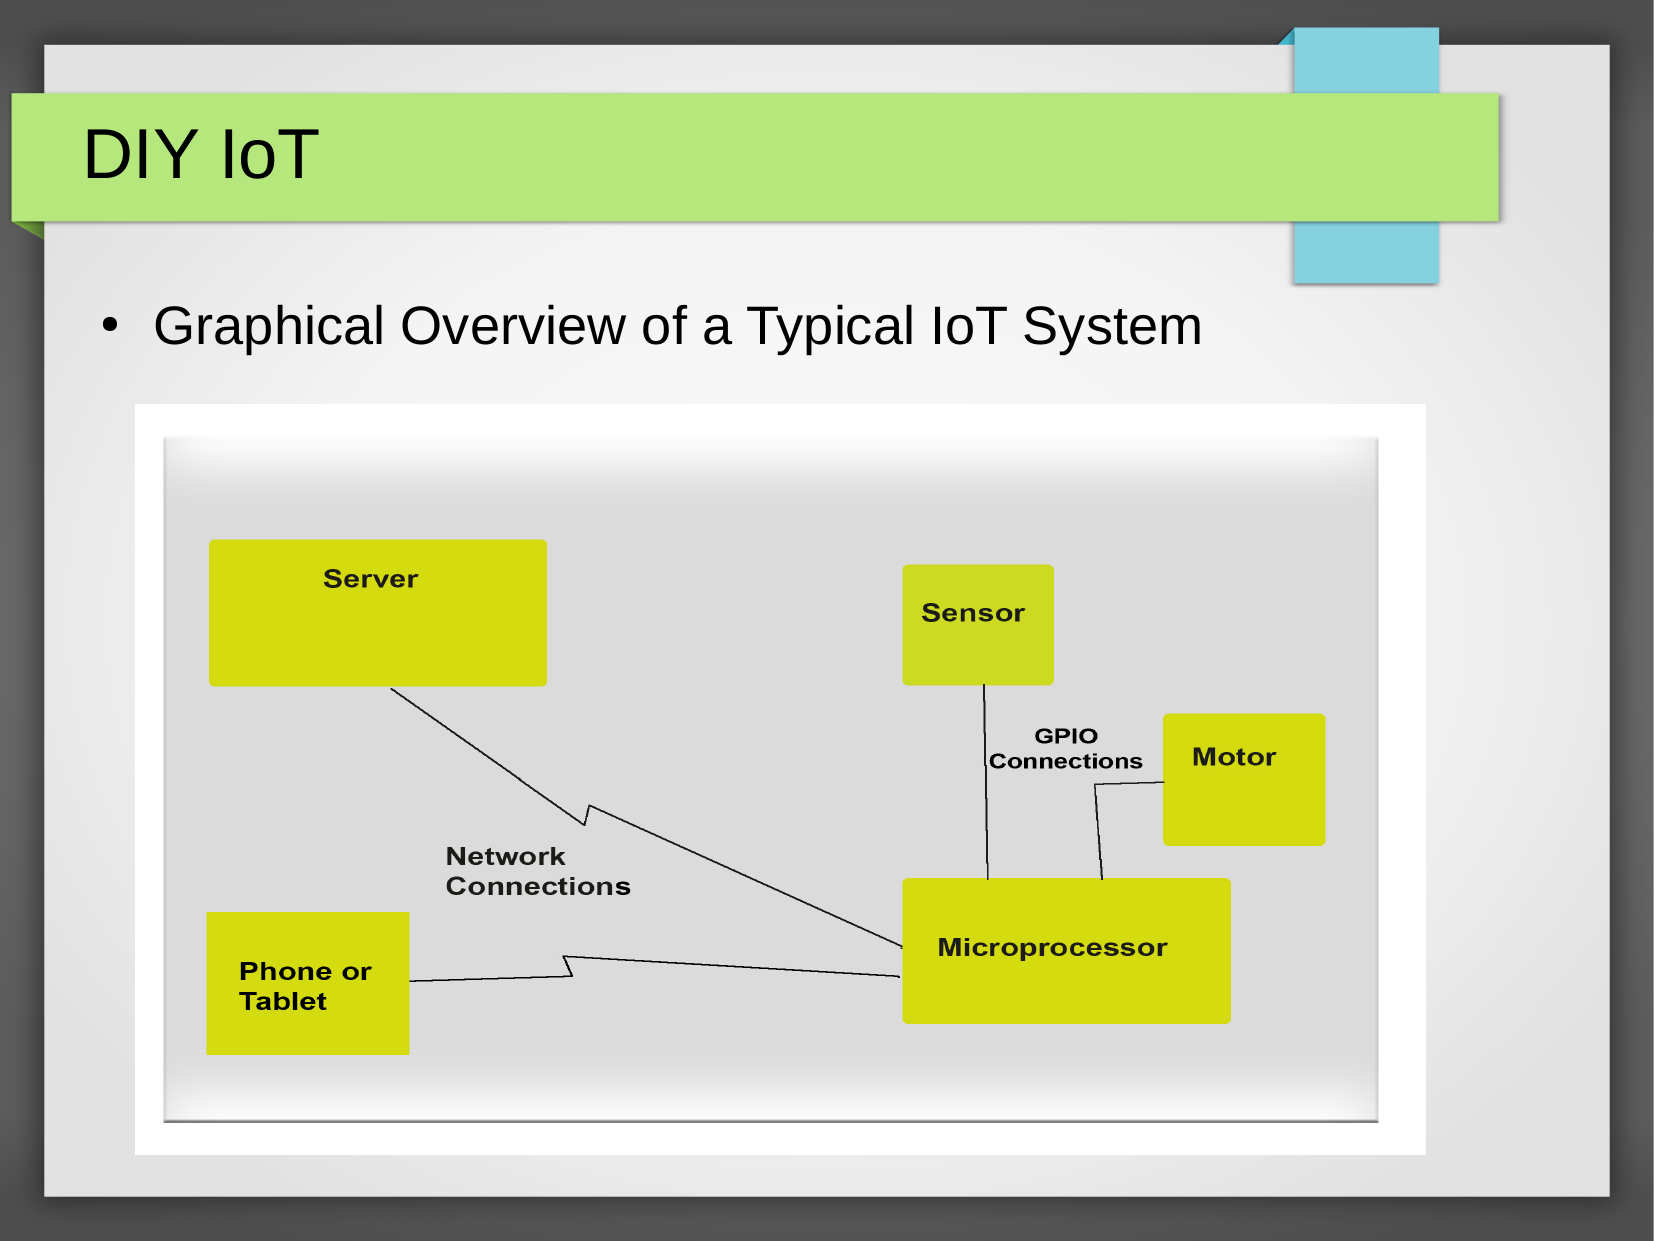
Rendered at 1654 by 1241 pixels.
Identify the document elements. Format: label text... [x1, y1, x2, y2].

picture [0, 0, 1654, 1241]
list Graphical Overview of a Typical IoT System [82, 295, 1571, 1015]
title DIY IoT [82, 94, 1264, 213]
